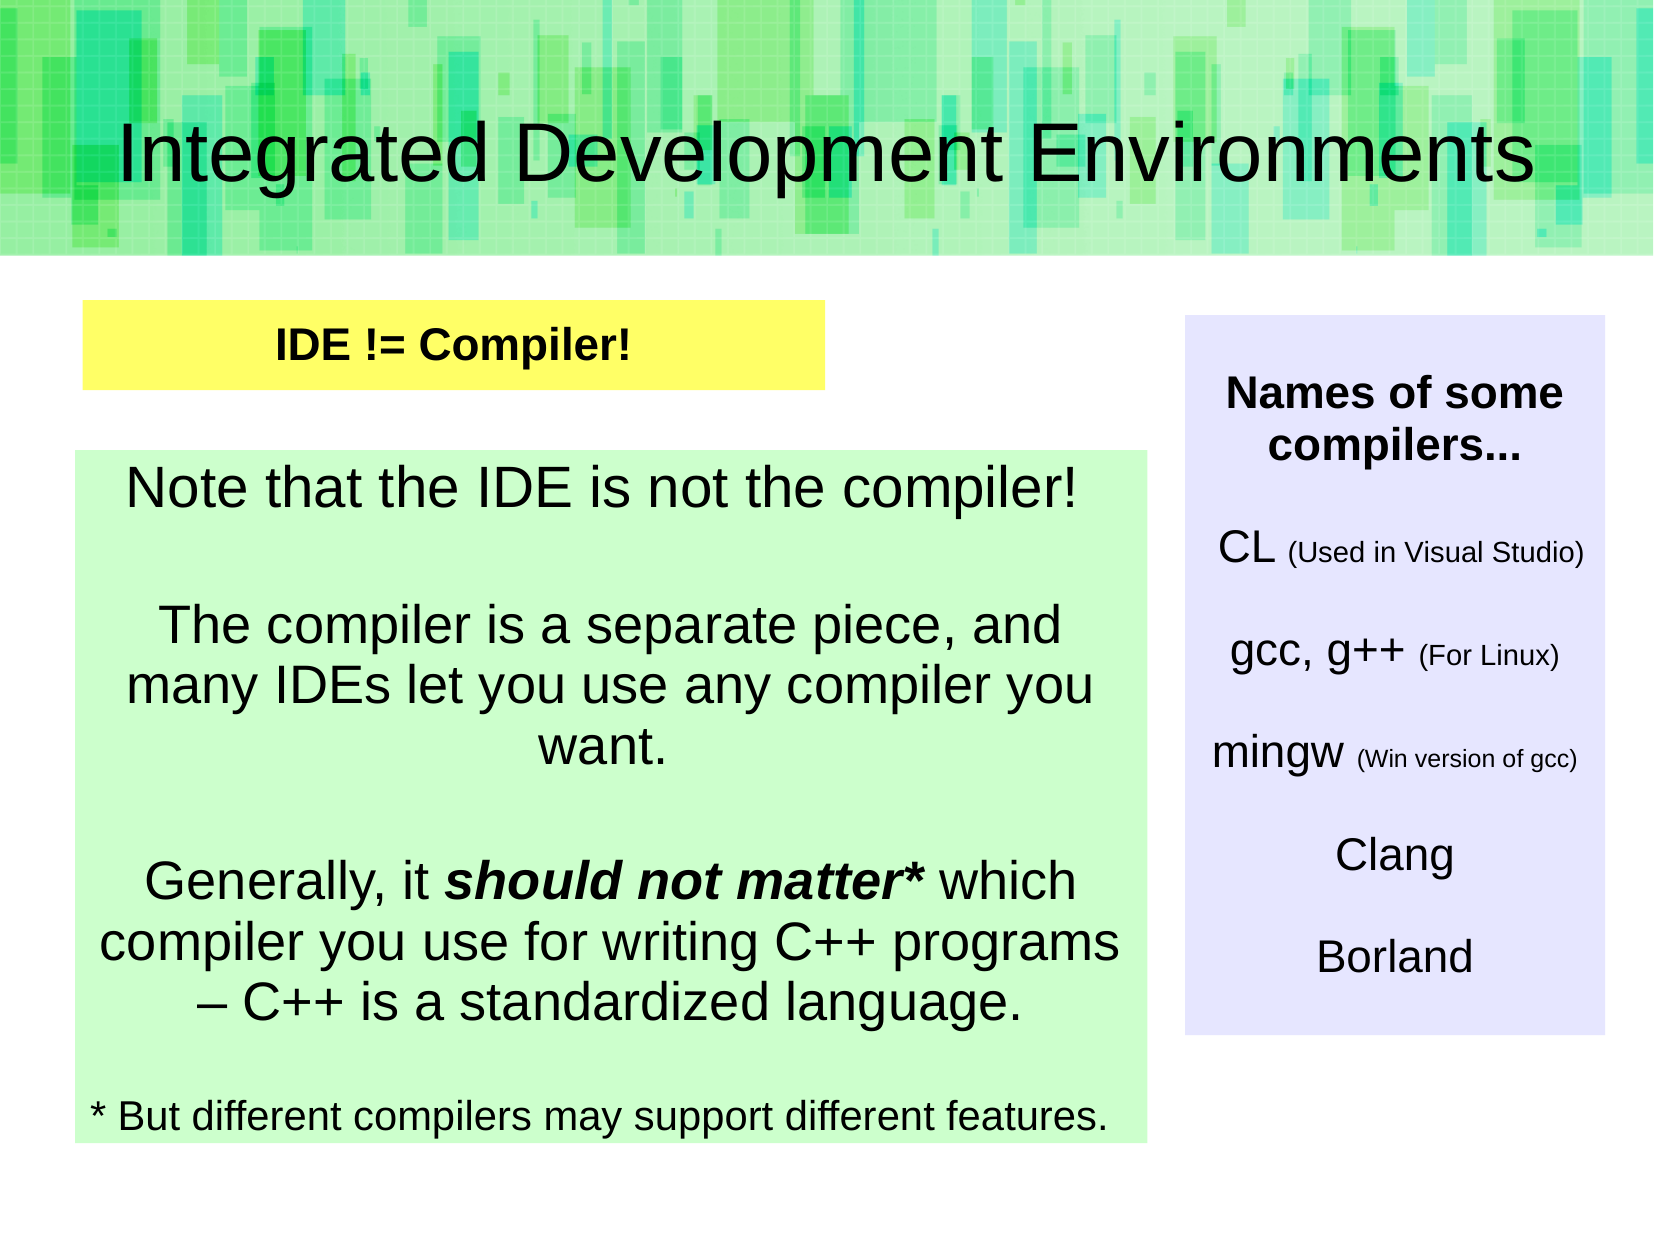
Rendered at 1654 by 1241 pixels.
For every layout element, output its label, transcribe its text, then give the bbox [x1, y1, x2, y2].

title Integrated Development Environments [82, 49, 1571, 257]
text_box Note that the IDE is not the compiler! The compiler is a separate piece, and many IDEs let you use any compiler you want. Generally, it should not matter* which compiler you use for writing C++ programs – C++ is a standardized language. * But different compilers may support different features. [75, 450, 1148, 1144]
text_box Names of some compilers... CL (Used in Visual Studio) gcc, g++ (For Linux) mingw (Win version of gcc) Clang Borland [1185, 315, 1606, 1036]
picture [0, 0, 1654, 1241]
subtitle IDE != Compiler! [82, 300, 826, 391]
